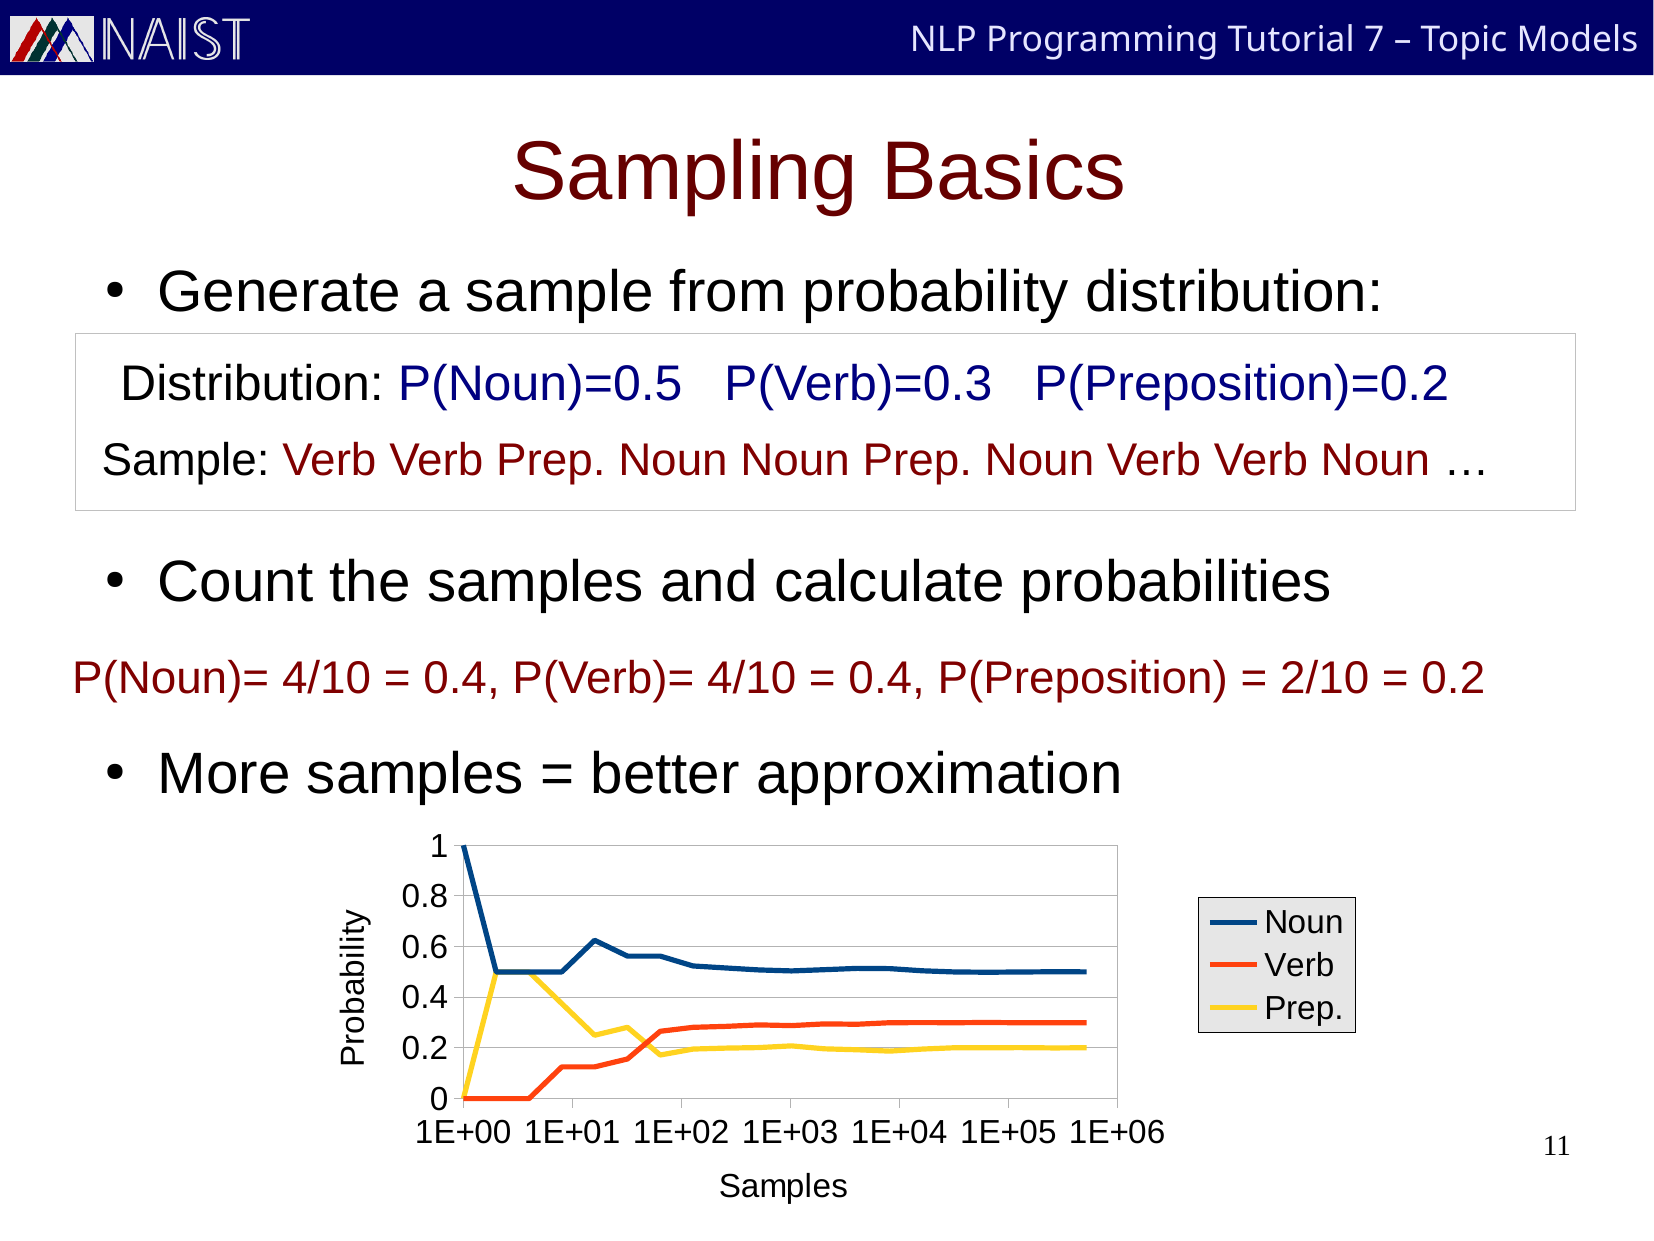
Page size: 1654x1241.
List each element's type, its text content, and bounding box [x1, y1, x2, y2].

list Generate a sample from probability distribution: Count the samples and calculate probabilities More samples = better approximation [86, 511, 1576, 1063]
text_box Sample: Verb Verb Prep. Noun Noun Prep. Noun Verb Verb Noun … [86, 426, 1518, 493]
chart [312, 819, 1388, 1235]
text_box P(Noun)= 4/10 = 0.4, P(Verb)= 4/10 = 0.4, P(Preposition) = 2/10 = 0.2 [57, 644, 1502, 711]
list Generate a sample from probability distribution: Count the samples and calculate probabilities More samples = better approximation [86, 334, 1575, 510]
text_box Distribution: P(Noun)=0.5 P(Verb)=0.3 P(Preposition)=0.2 [105, 347, 1466, 419]
title Sampling Basics [75, 82, 1564, 260]
picture [10, 16, 94, 62]
picture [102, 17, 251, 60]
list Generate a sample from probability distribution: Count the samples and calculate probabilities More samples = better approximation [86, 258, 1576, 333]
